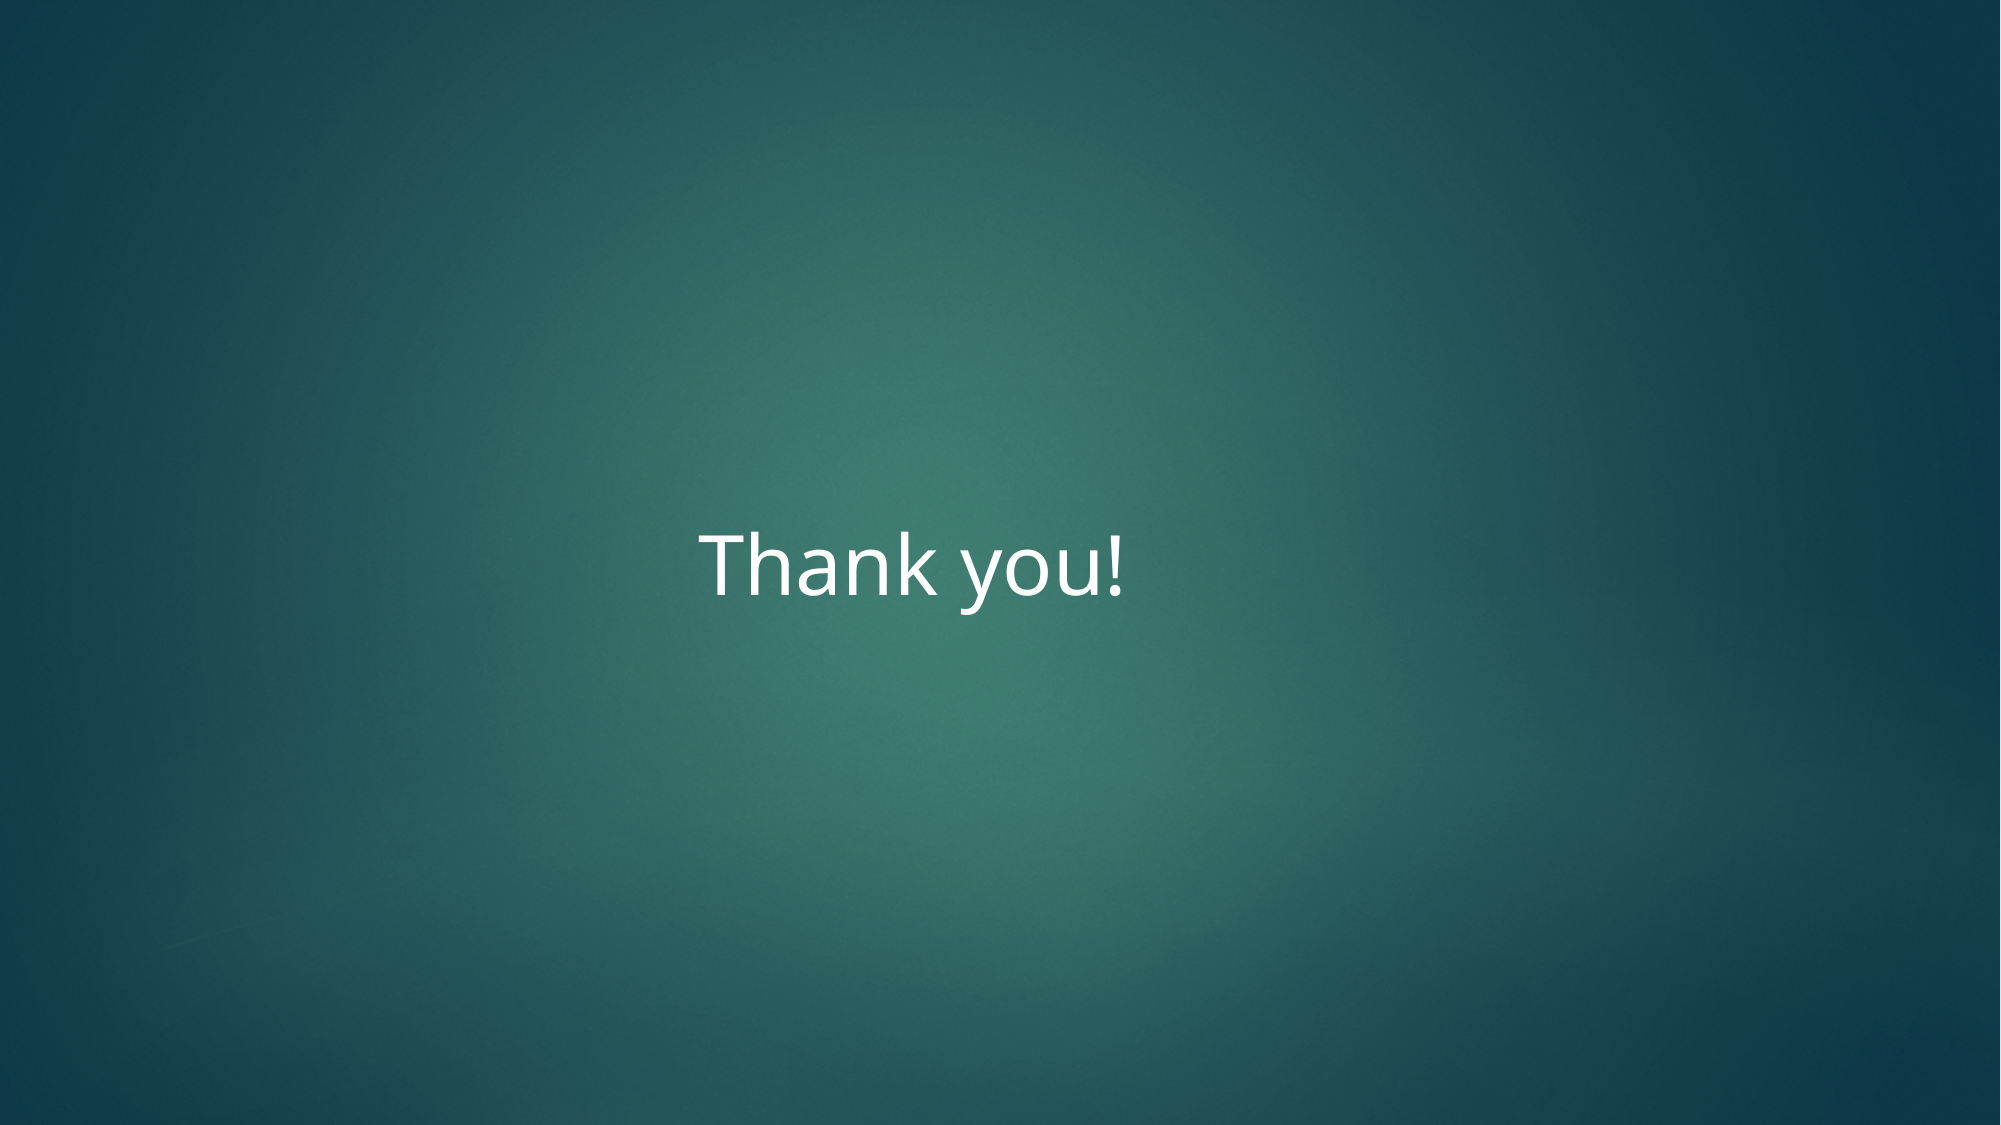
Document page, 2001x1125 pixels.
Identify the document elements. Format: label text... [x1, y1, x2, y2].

list Thank you! [178, 217, 1647, 906]
